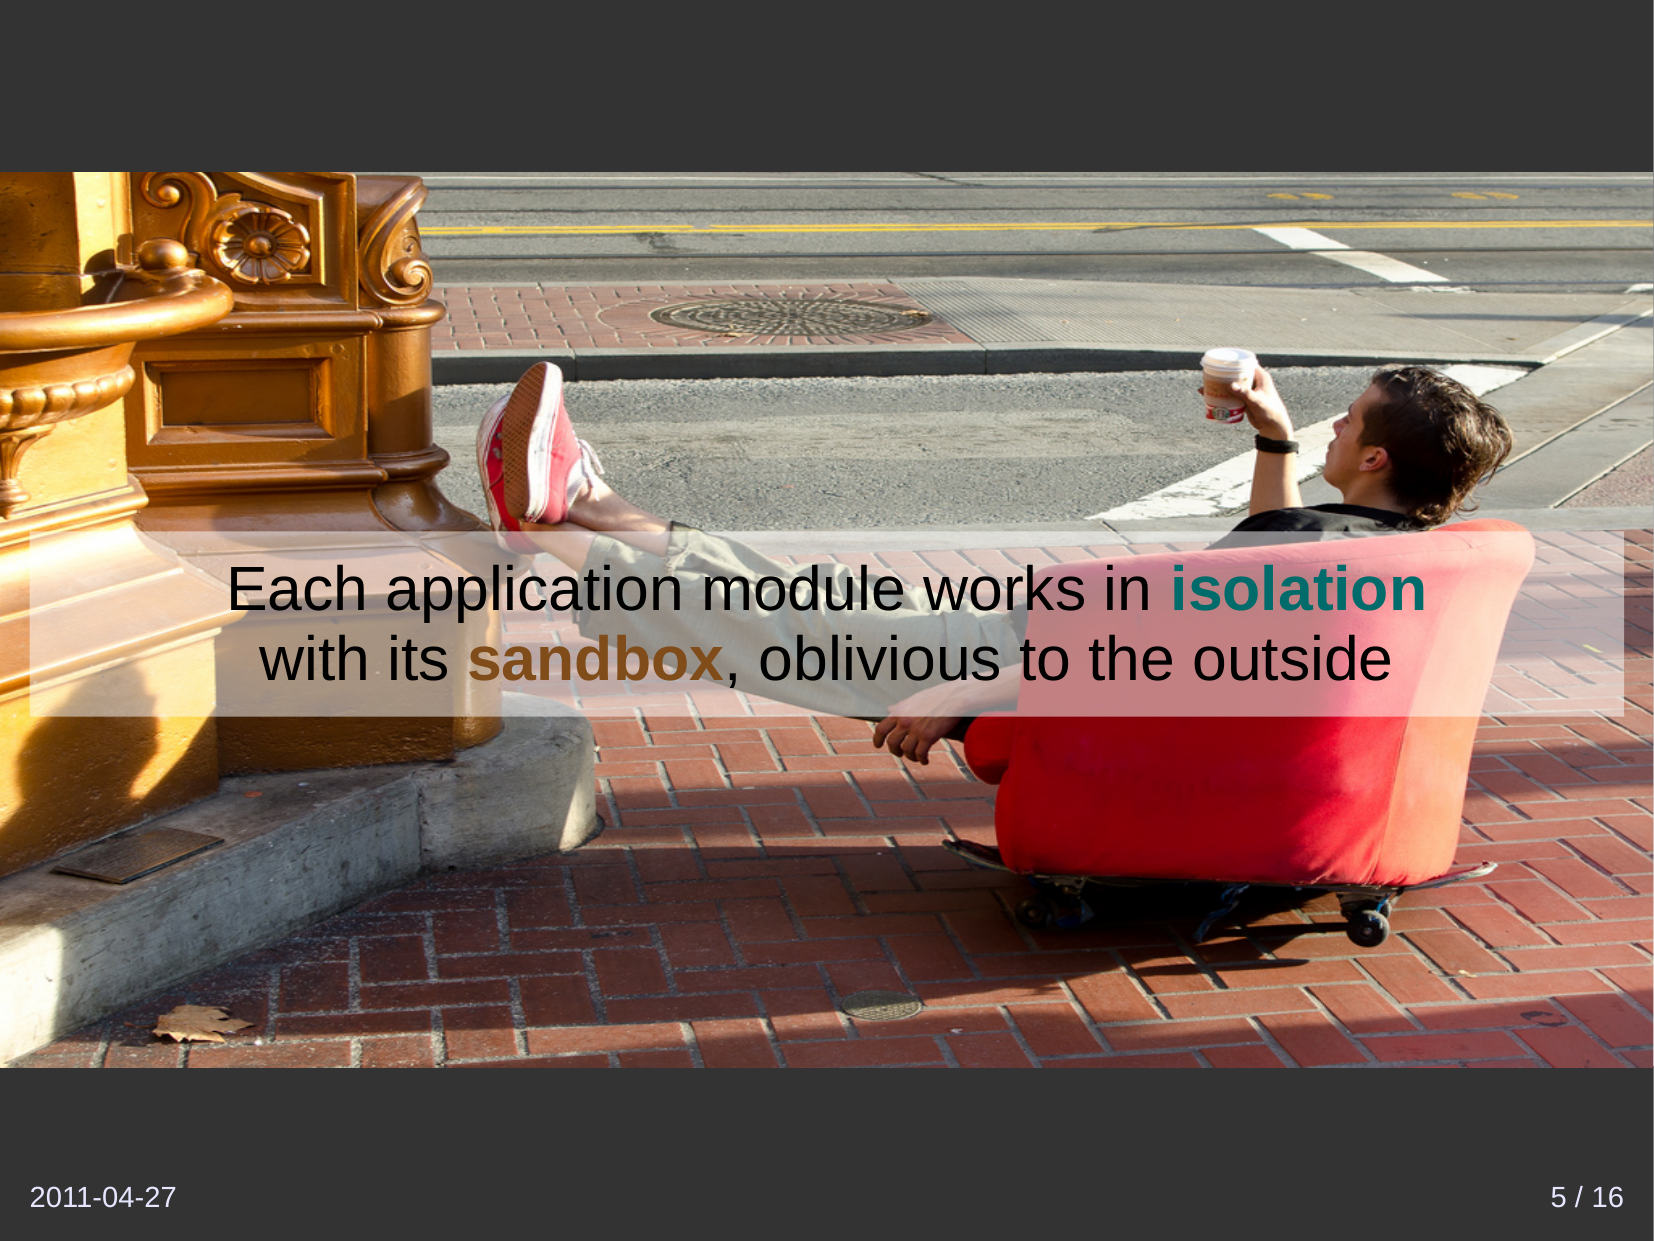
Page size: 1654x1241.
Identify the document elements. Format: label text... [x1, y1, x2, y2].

title Each application module works in isolation with its sandbox, oblivious to the outside [29, 531, 1625, 717]
picture [0, 0, 1654, 1241]
